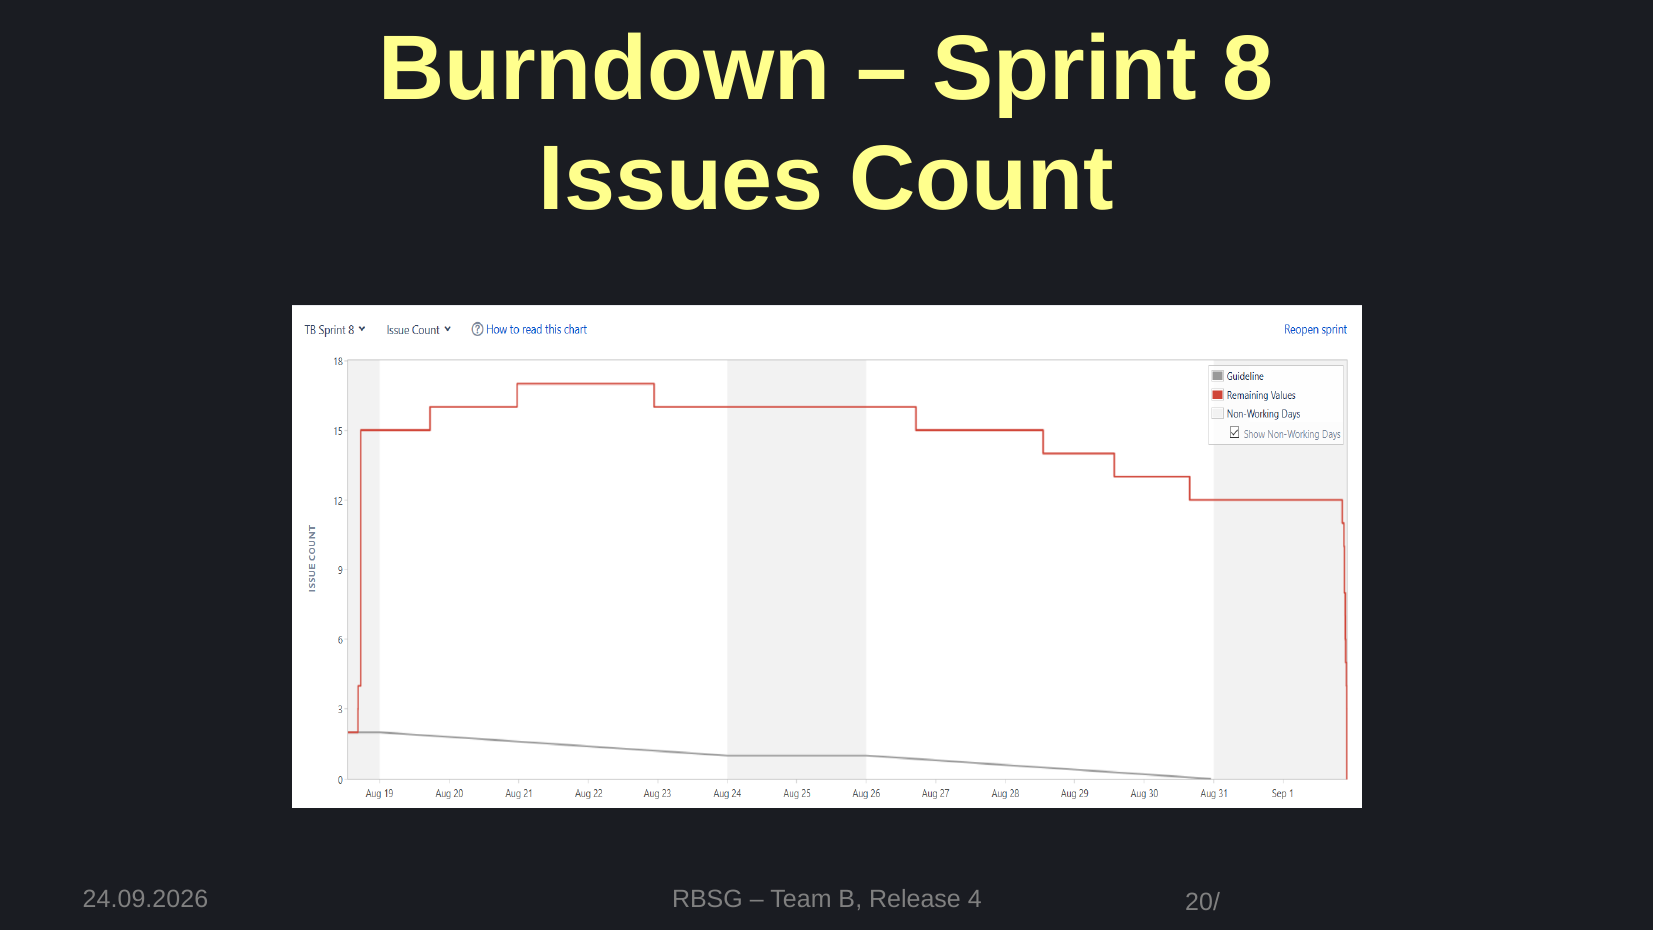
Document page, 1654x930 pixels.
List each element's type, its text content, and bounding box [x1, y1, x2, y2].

text_box RBSG – Team B, Release 4 [565, 882, 1090, 912]
text_box 03.09.2019 [82, 882, 468, 912]
text_box / [1185, 885, 1571, 912]
picture [292, 305, 1362, 808]
title Burndown – Sprint 8 Issues Count [82, 6, 1571, 229]
